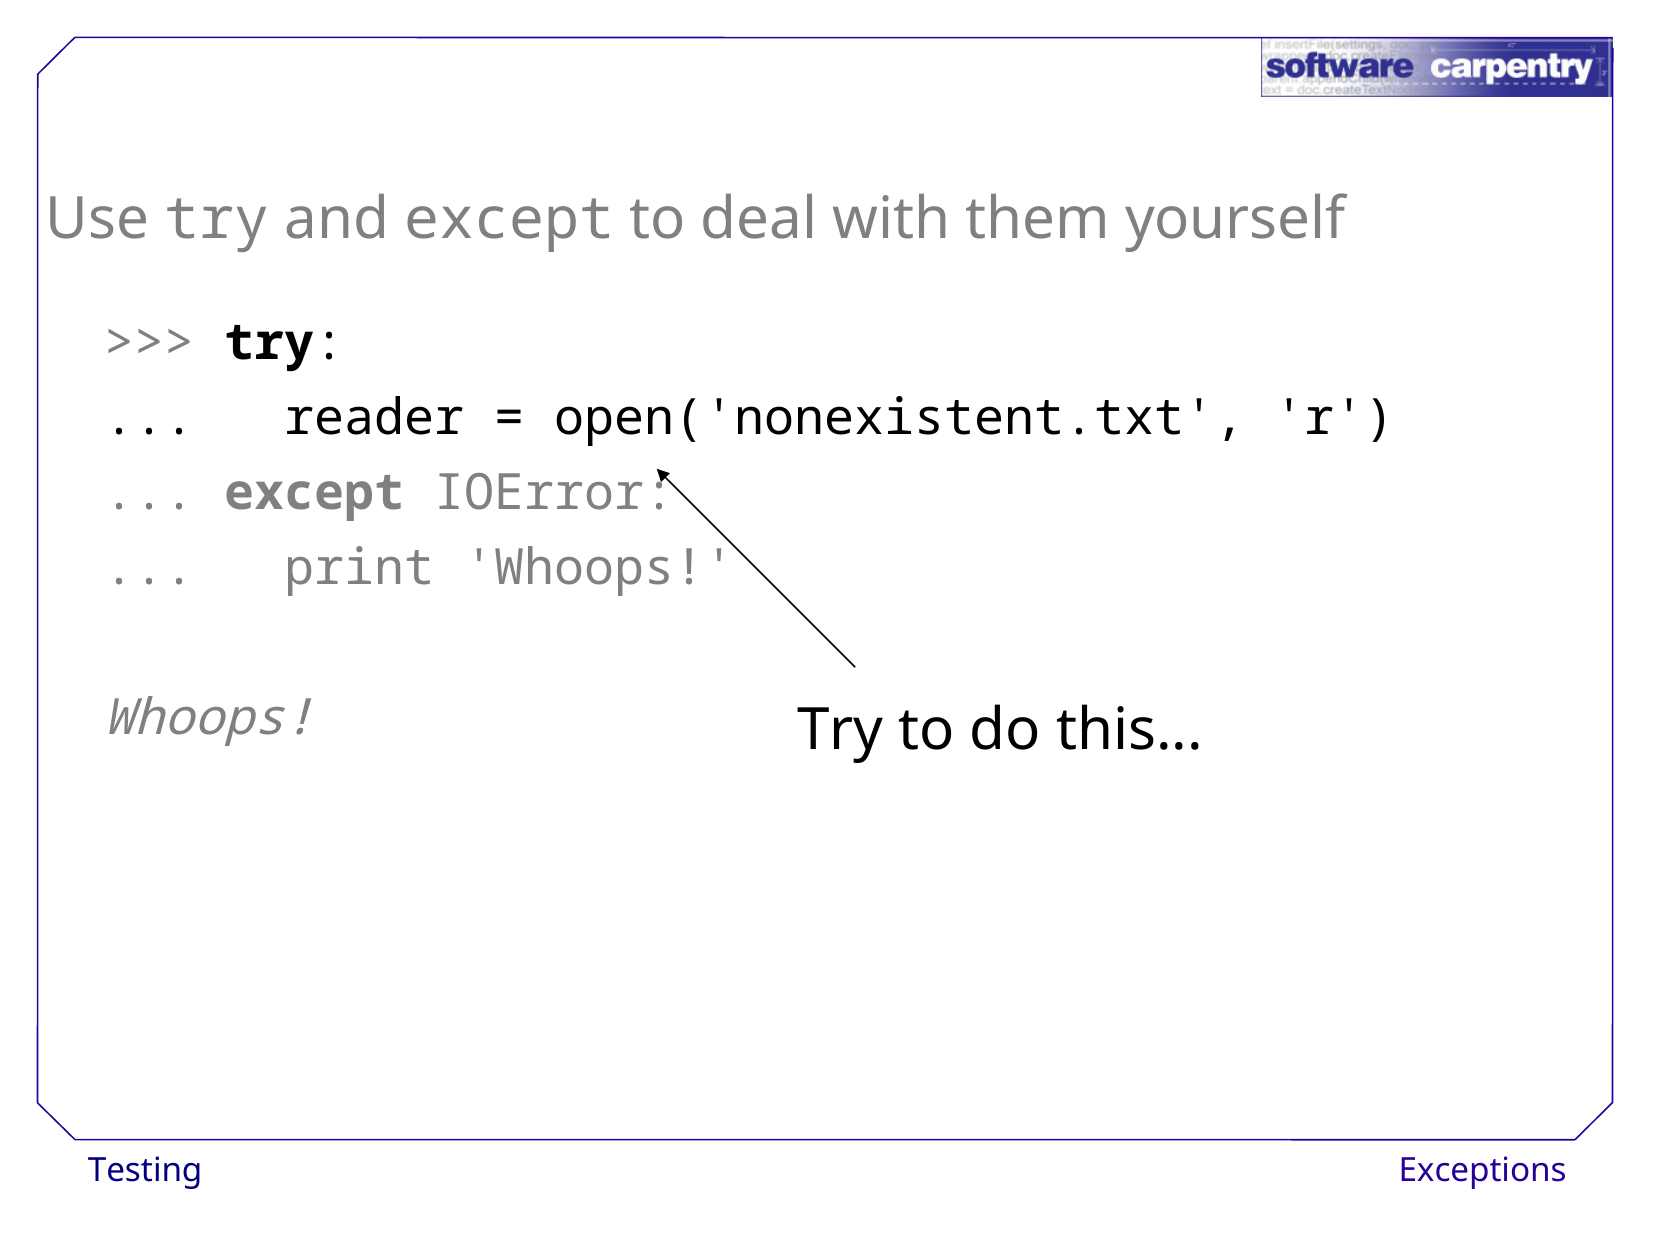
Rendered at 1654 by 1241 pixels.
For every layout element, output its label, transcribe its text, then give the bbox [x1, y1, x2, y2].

text_box Try to do this... [782, 648, 1368, 769]
picture [1261, 39, 1613, 97]
text_box >>> try: ... reader = open('nonexistent.txt', 'r') ... except IOError: ... print 'Whoops!' Whoops! [89, 287, 1512, 1037]
text_box Use try and except to deal with them yourself [31, 138, 1511, 259]
